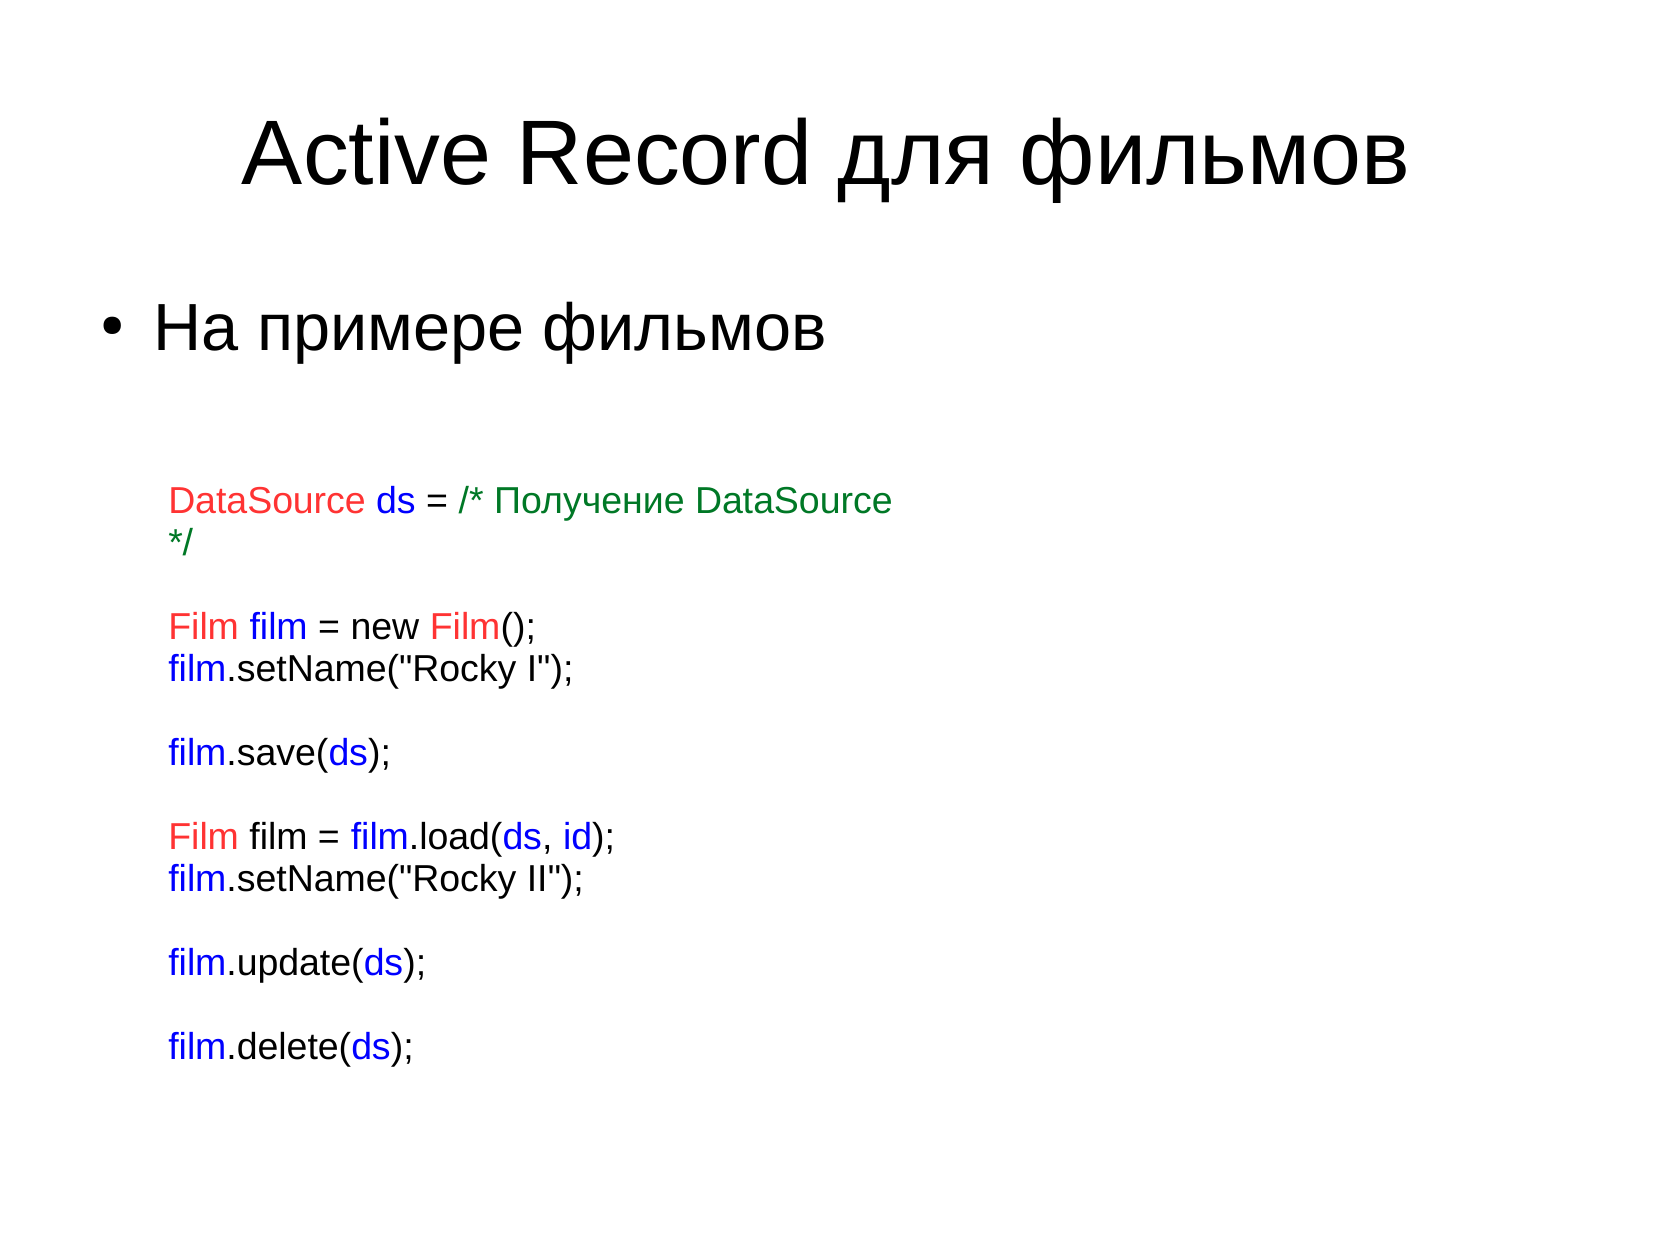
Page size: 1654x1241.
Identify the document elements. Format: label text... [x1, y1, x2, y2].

title Active Record для фильмов [82, 49, 1571, 257]
list На примере фильмов [82, 290, 1571, 1010]
text_box DataSource ds = /* Получение DataSource */ Film film = new Film(); film.setName("Rocky I"); film.save(ds); Film film = film.load(ds, id); film.setName("Rocky II"); film.update(ds); film.delete(ds); [153, 472, 943, 1034]
